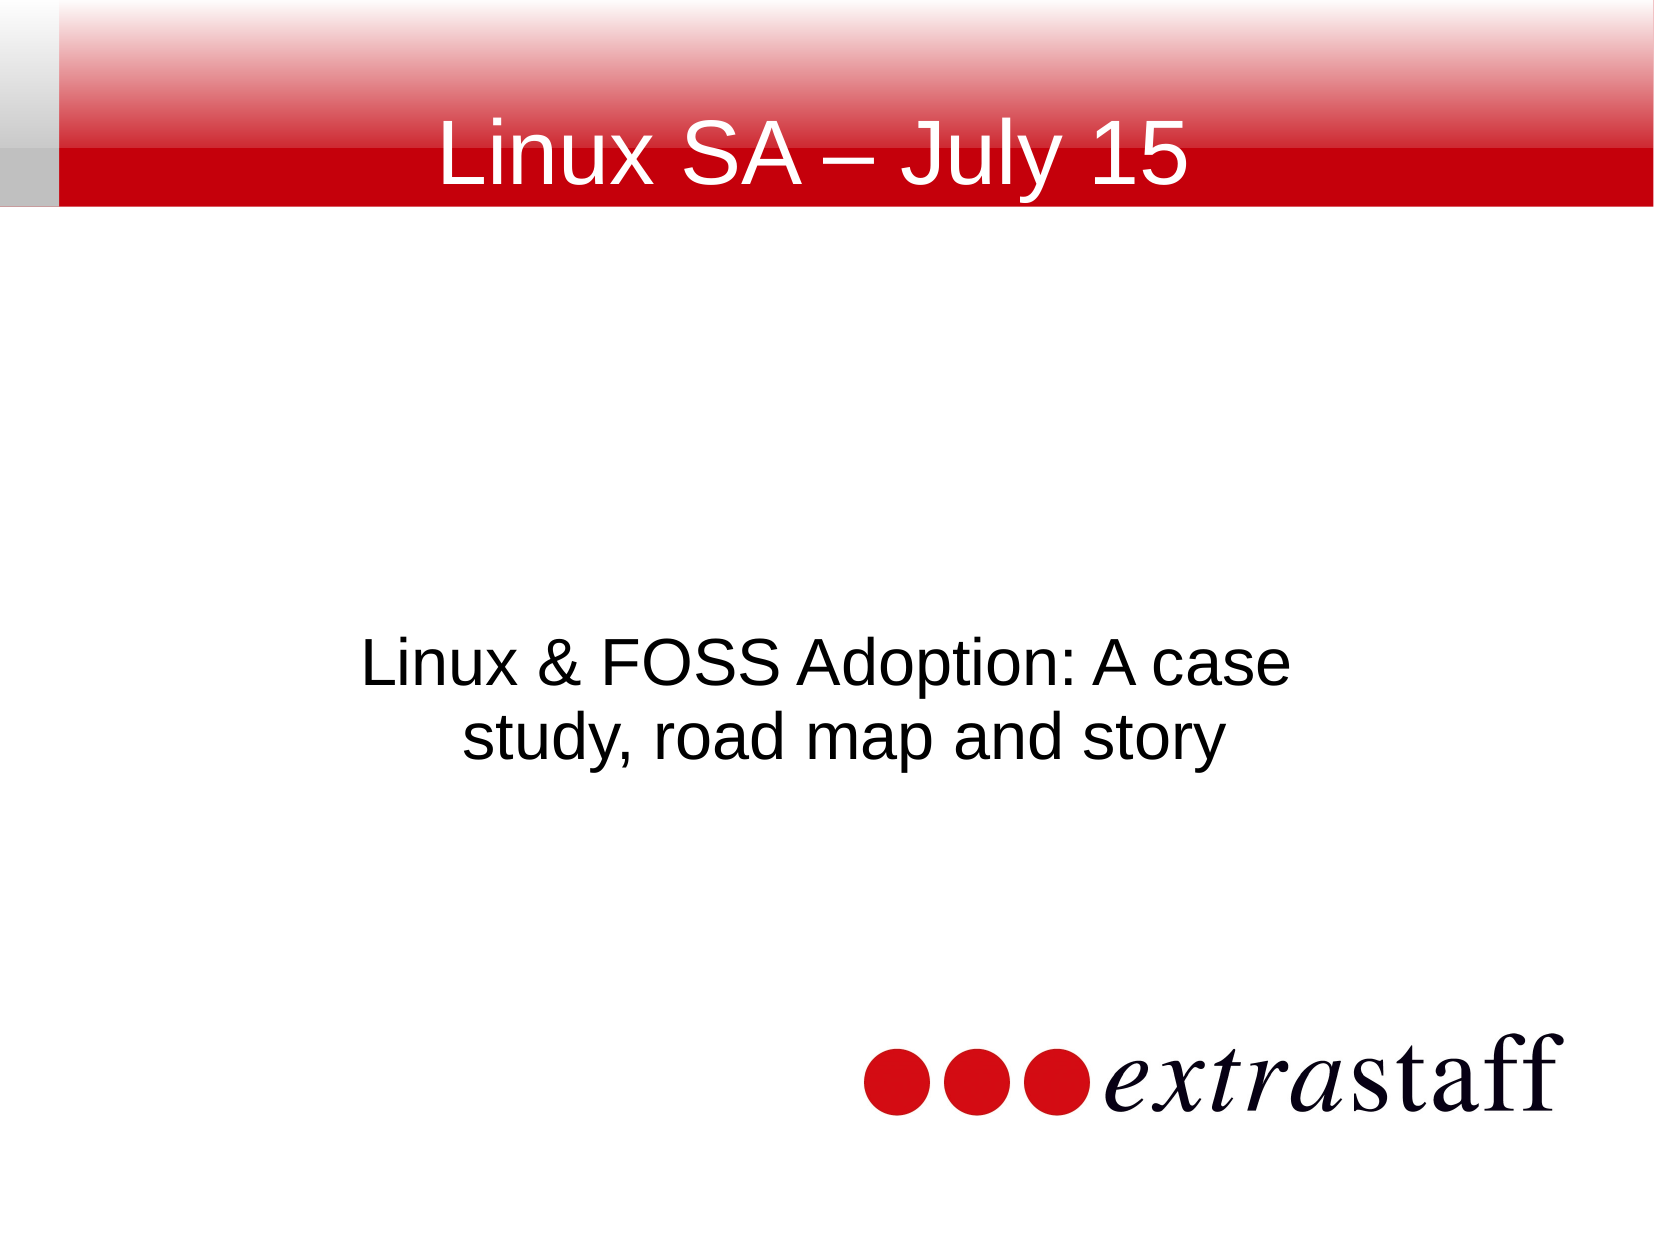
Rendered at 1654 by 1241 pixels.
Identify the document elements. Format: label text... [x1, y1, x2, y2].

subtitle Linux & FOSS Adoption: A case study, road map and story [82, 297, 1571, 1102]
title Linux SA – July 15 [82, 49, 1571, 257]
picture [863, 1102, 1565, 1116]
